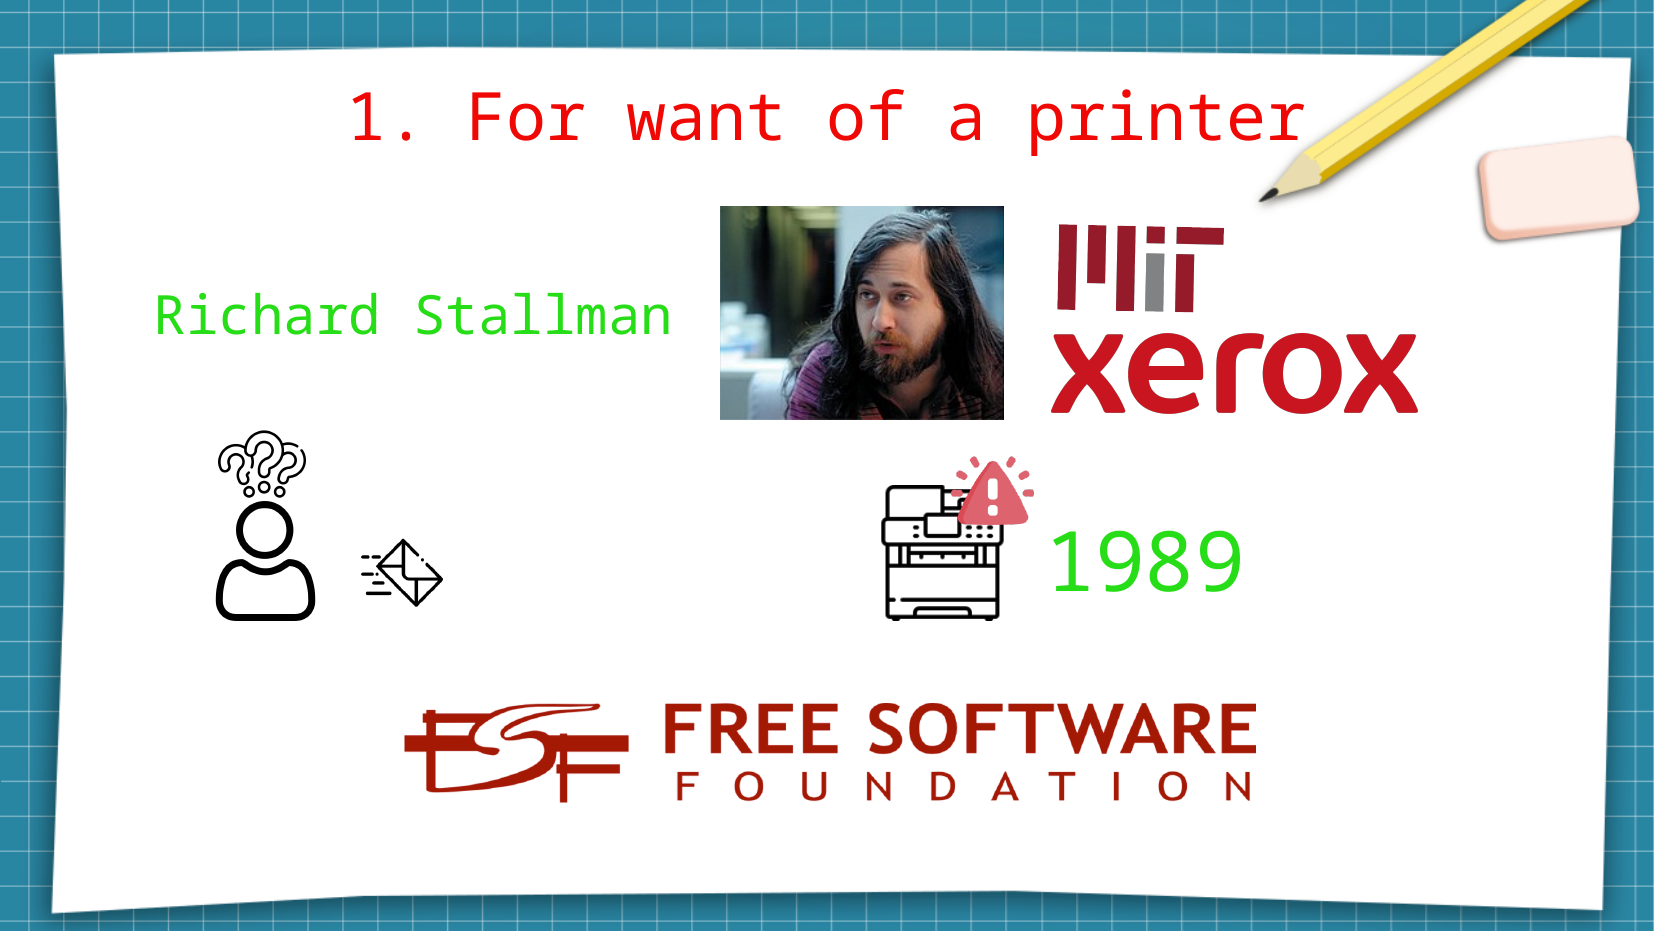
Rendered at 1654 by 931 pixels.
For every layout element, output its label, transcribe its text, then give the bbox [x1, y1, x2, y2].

list 1989 [974, 501, 1247, 621]
picture [0, 0, 1654, 931]
title 1. For want of a printer [82, 37, 1571, 193]
list Richard Stallman [82, 276, 709, 384]
